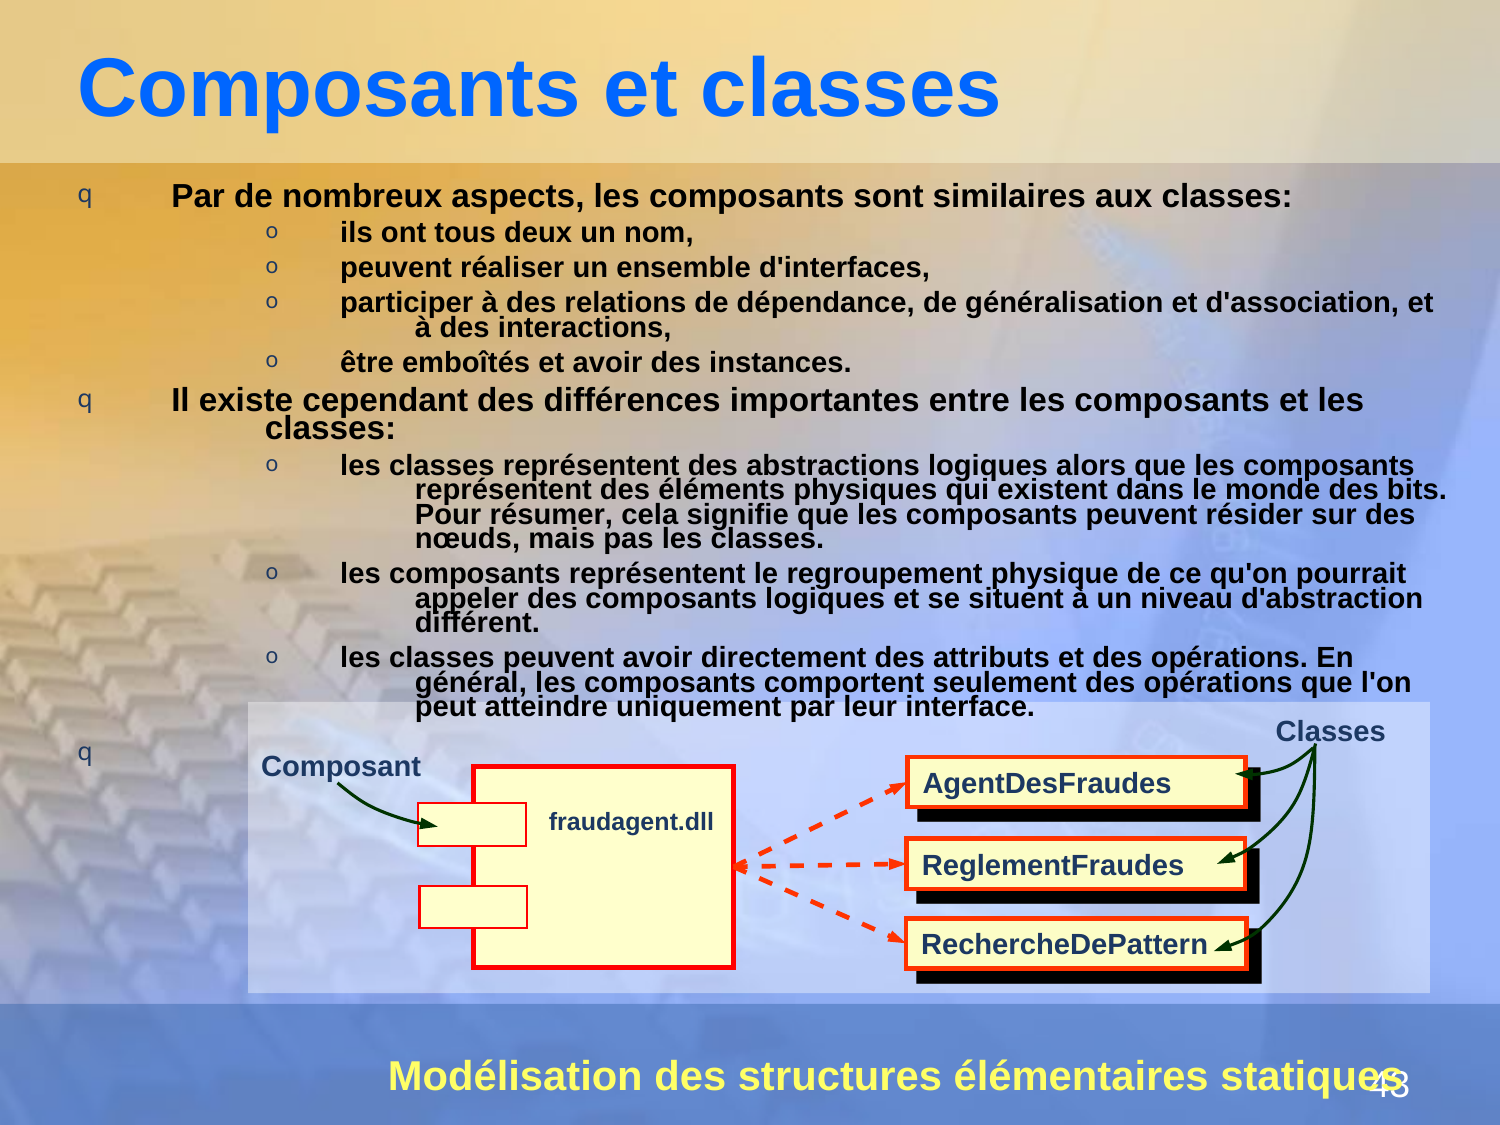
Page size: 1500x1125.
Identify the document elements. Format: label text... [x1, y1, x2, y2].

text_box AgentDesFraudes [908, 757, 1246, 807]
text_box Composant [246, 739, 452, 790]
text_box fraudagent.dll [533, 797, 747, 843]
text_box [248, 745, 1430, 993]
list Par de nombreux aspects, les composants sont similaires aux classes: ils ont tous deux un nom, peuvent réaliser un ensemble d'interfaces, participer à des relations de dépendance, de généralisation et d'association, et à des interactions, être emboîtés et avoir des instances. Il existe cependant des différences importantes entre les composants et les classes: les classes représentent des abstractions logiques alors que les composants représentent des éléments physiques qui existent dans le monde des bits. Pour résumer, cela signifie que les composants peuvent résider sur des nœuds, mais pas les classes. les composants représentent le regroupement physique de ce qu'on pourrait appeler des composants logiques et se situent à un niveau d'abstraction différent. les classes peuvent avoir directement des attributs et des opérations. En général, les composants comportent seulement des opérations que l'on peut atteindre uniquement par leur interface. [62, 177, 1470, 745]
text_box RechercheDePattern [906, 918, 1246, 968]
text_box Modélisation des structures élémentaires statiques [388, 1049, 1404, 1099]
title Composants et classes [62, 37, 1469, 143]
text_box ReglementFraudes [907, 839, 1245, 889]
text_box Classes [1260, 704, 1406, 755]
